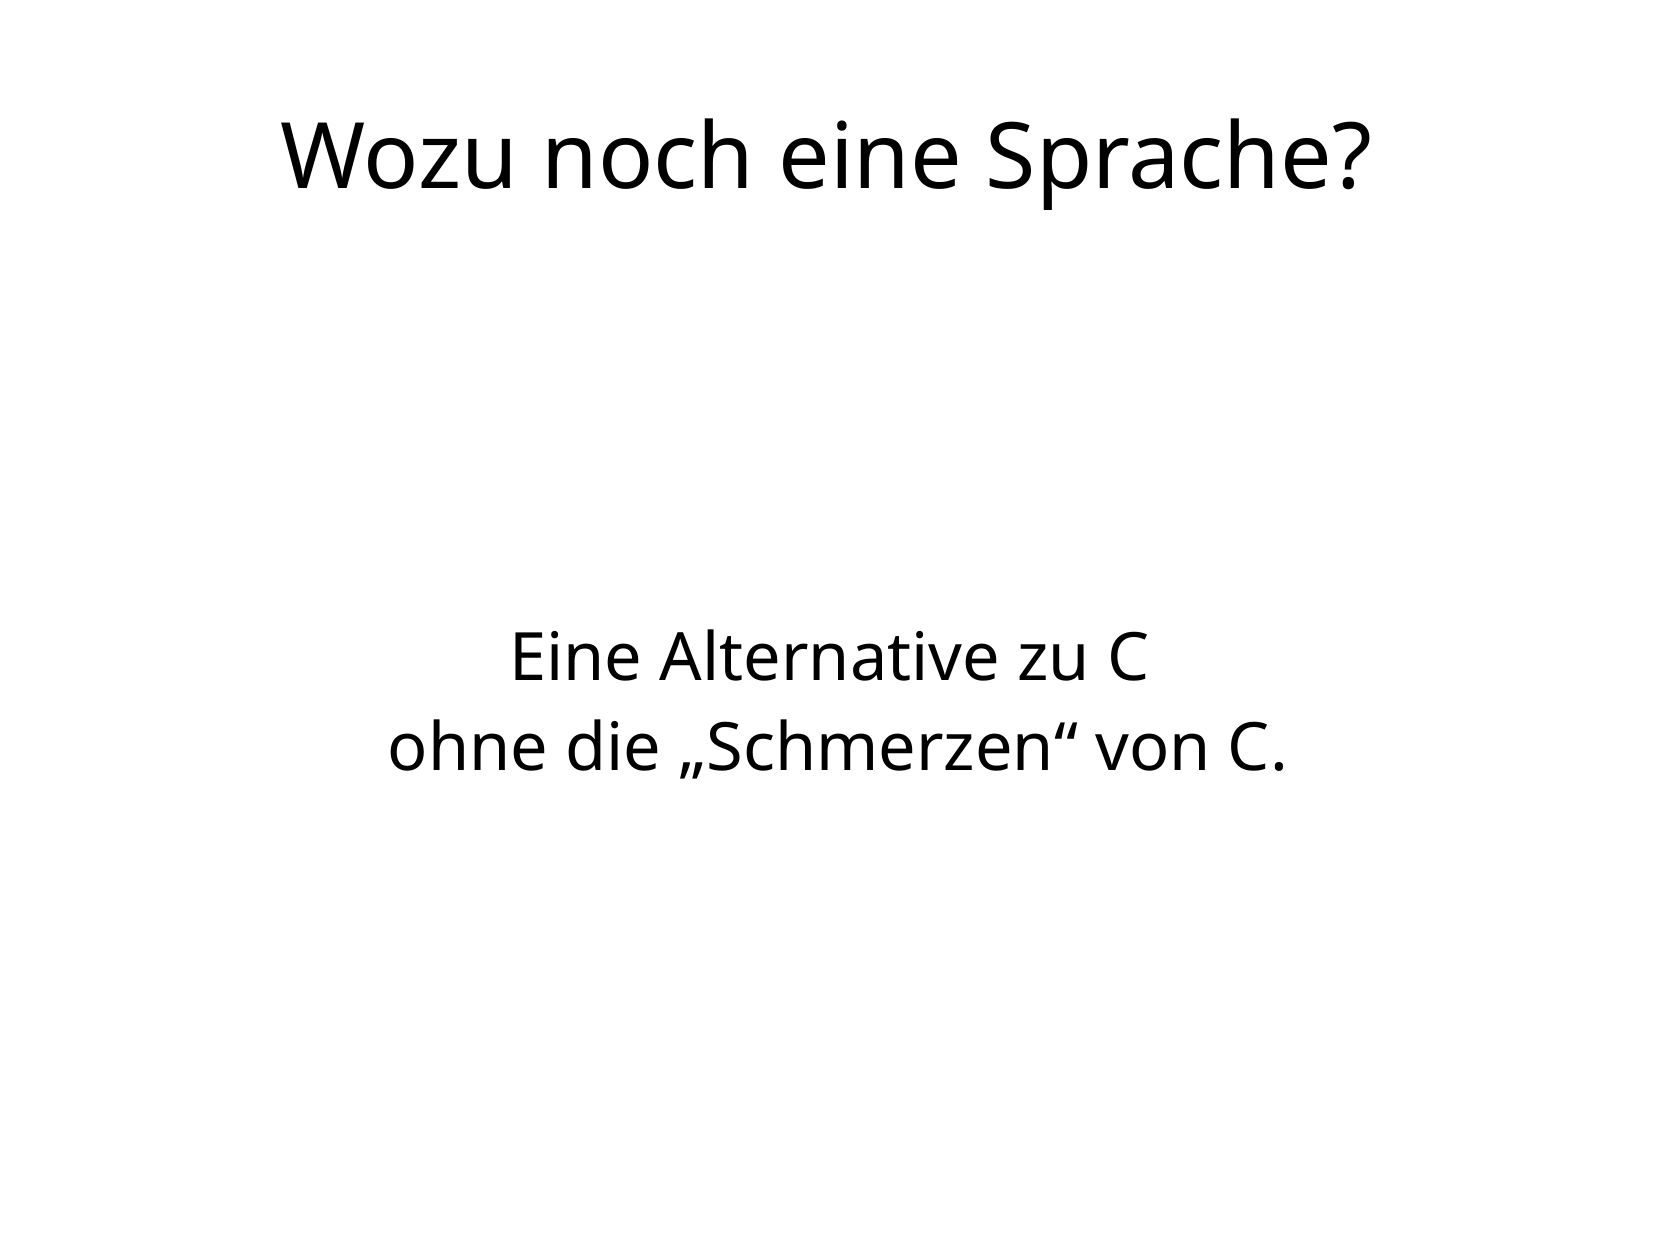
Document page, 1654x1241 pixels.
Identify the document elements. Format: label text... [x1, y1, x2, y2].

title Wozu noch eine Sprache? [82, 49, 1571, 257]
subtitle Eine Alternative zu C ohne die „Schmerzen“ von C. [82, 290, 1571, 1109]
